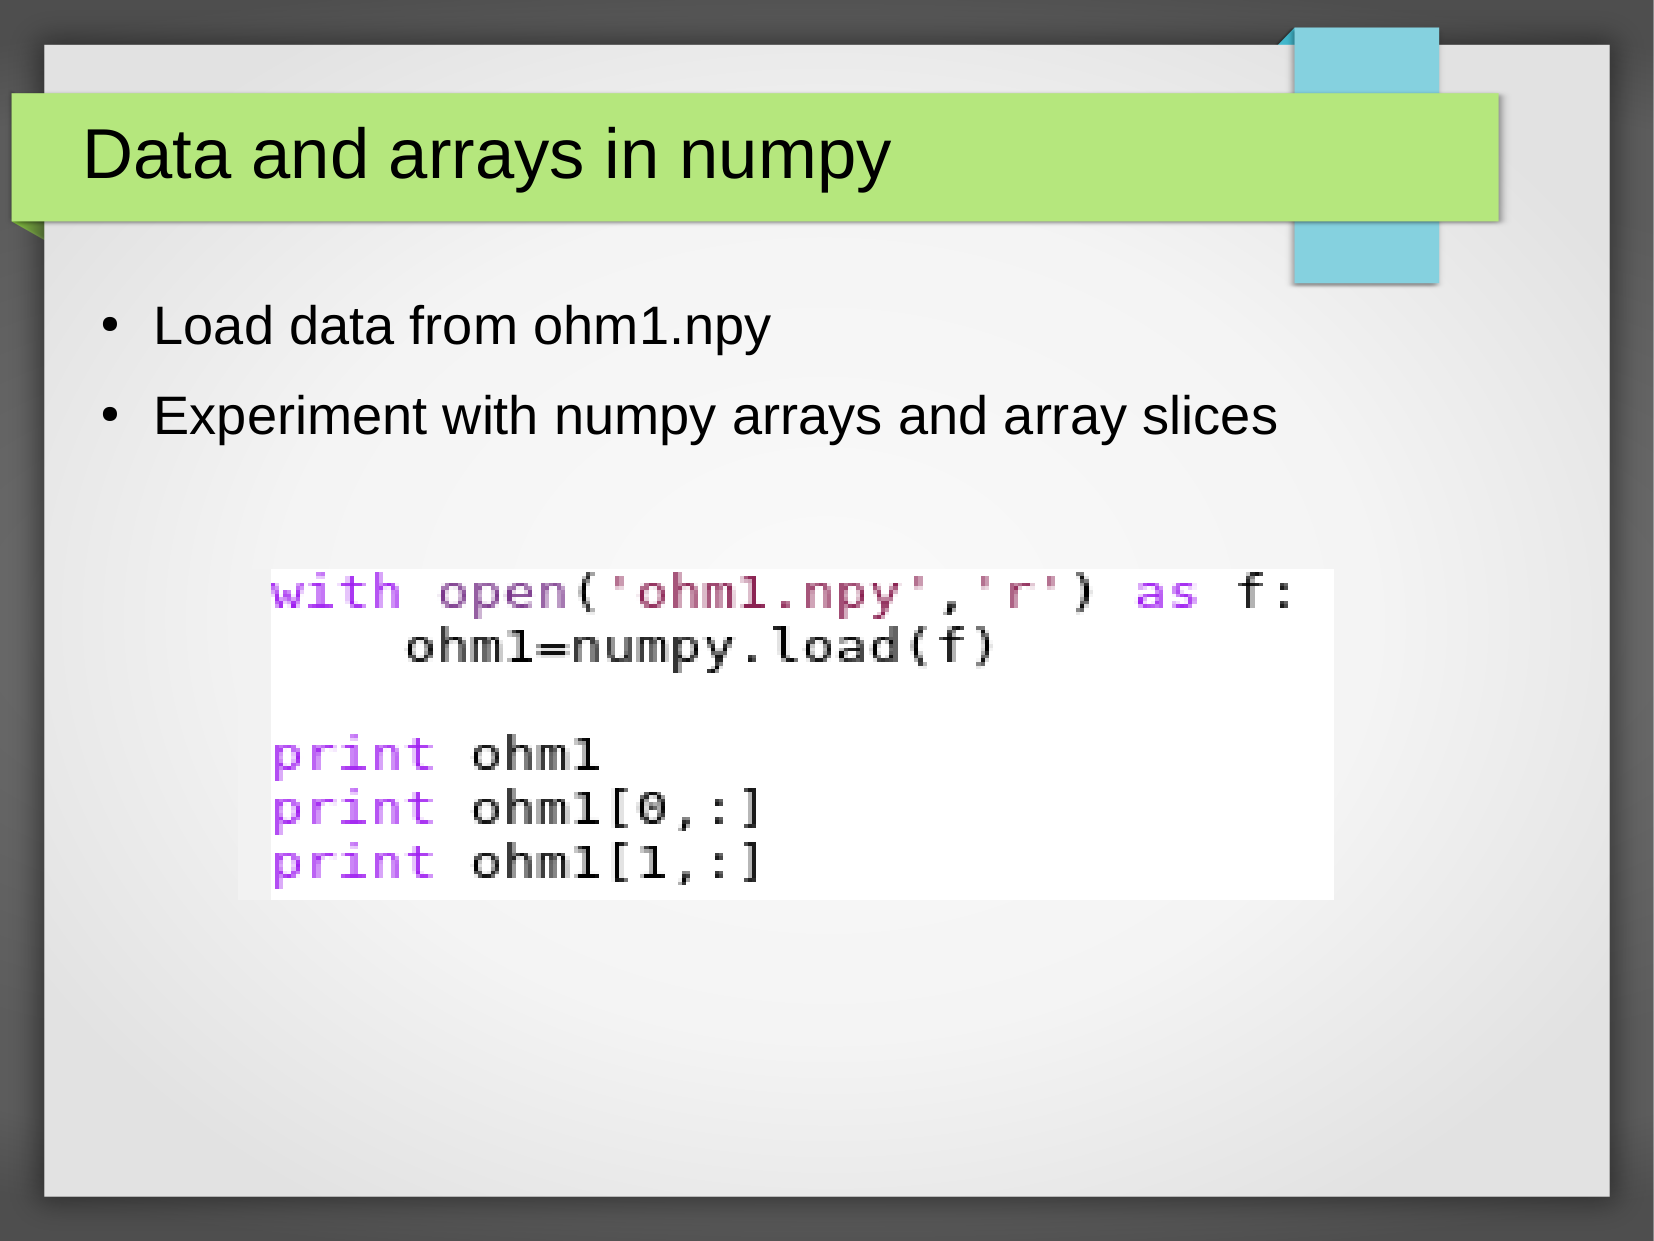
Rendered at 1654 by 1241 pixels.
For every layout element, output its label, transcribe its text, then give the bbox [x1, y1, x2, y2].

list Load data from ohm1.npy Experiment with numpy arrays and array slices [82, 295, 1571, 1015]
title Data and arrays in numpy [82, 94, 1264, 213]
picture [0, 0, 1654, 1241]
